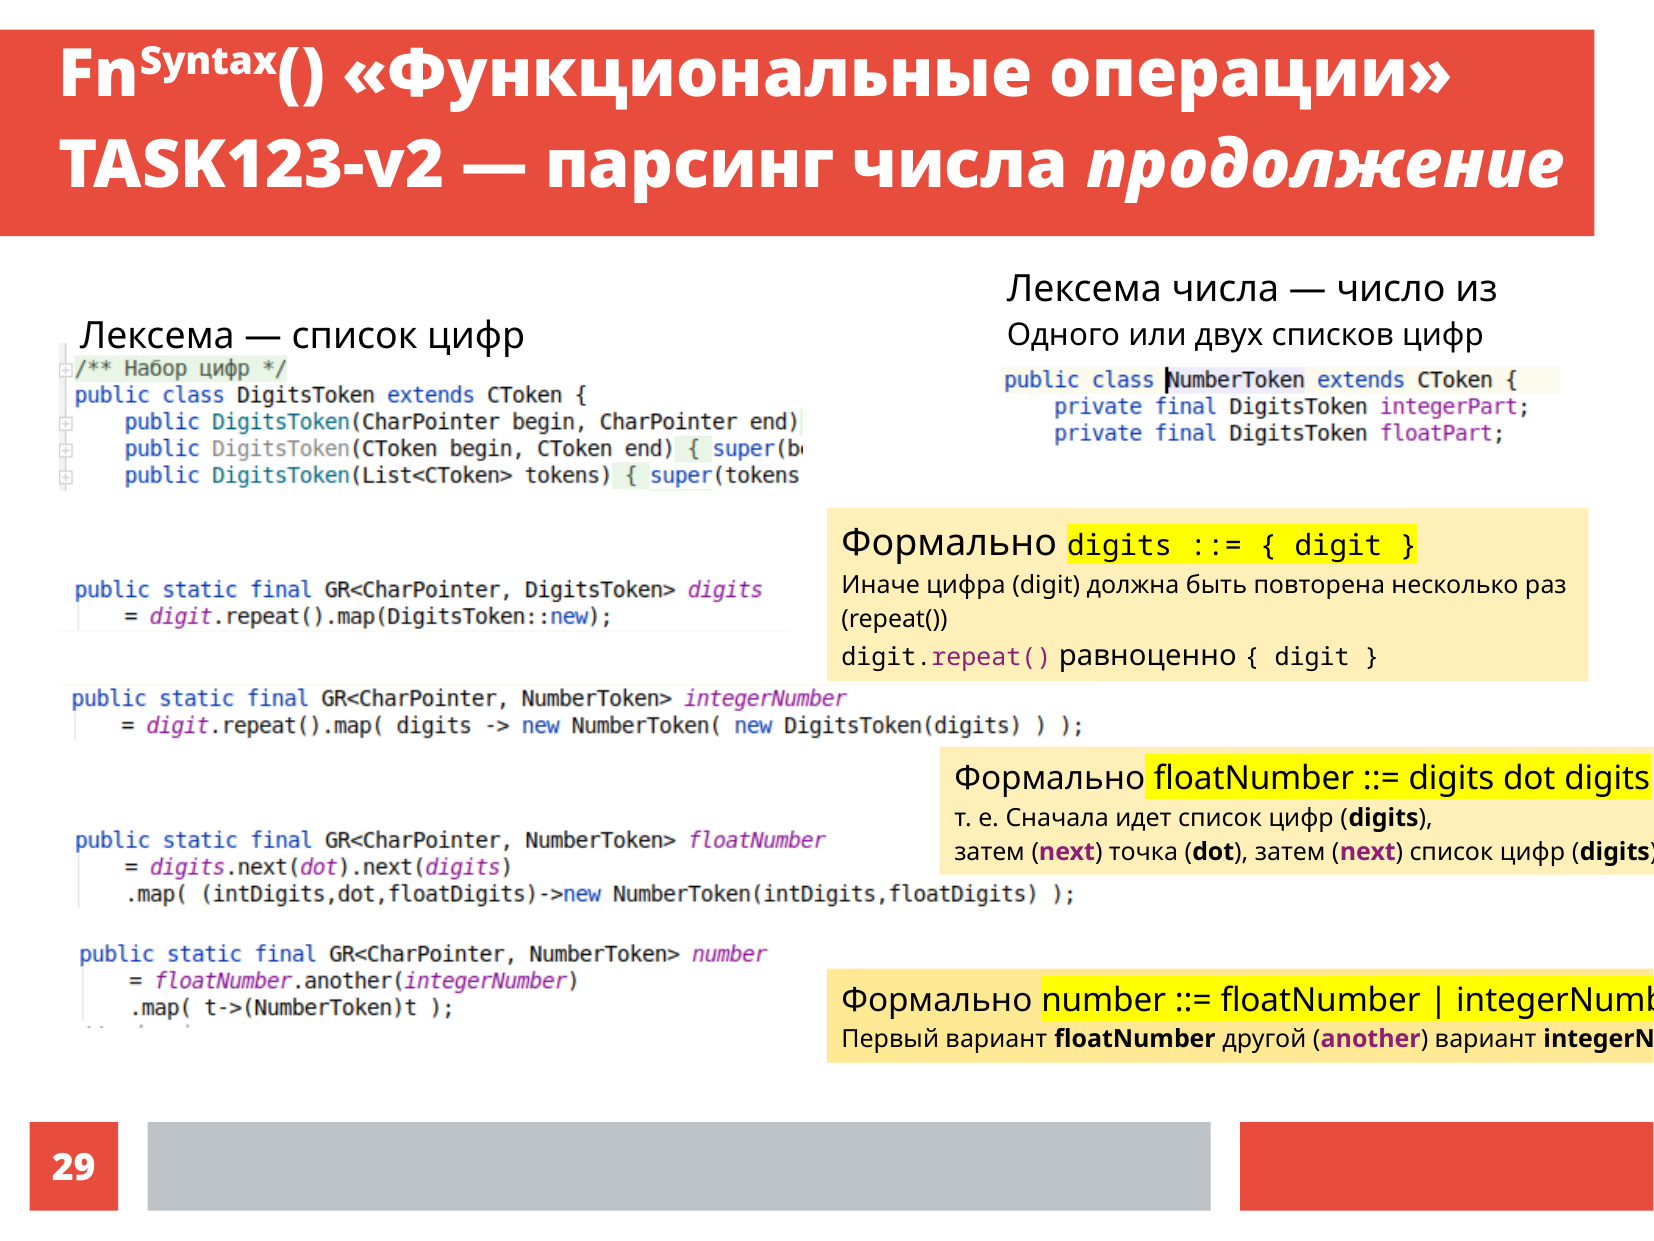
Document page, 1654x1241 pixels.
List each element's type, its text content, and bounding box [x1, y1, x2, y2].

text_box Формально floatNumber ::= digits dot digits т. е. Сначала идет список цифр (digits), затем (next) точка (dot), затем (next) список цифр (digits) [939, 746, 1583, 866]
text_box Формально number ::= floatNumber | integerNumber Первый вариант floatNumber другой (another) вариант integerNumber [826, 968, 1599, 1057]
text_box Лексема числа — число из Одного или двух списков цифр [992, 253, 1461, 356]
title FnSyntax() «Функциональные операции» TASK123-v2 — парсинг числа продолжение [59, 59, 1595, 207]
picture [1001, 361, 1560, 455]
picture [73, 932, 786, 1028]
picture [59, 343, 803, 491]
picture [64, 826, 1084, 916]
picture [59, 574, 788, 632]
text_box Формально digits ::= { digit } Иначе цифра (digit) должна быть повторена несколько раз (repeat()) digit.repeat() равноценно { digit } [826, 507, 1589, 650]
text_box Лексема — список цифр [64, 301, 490, 364]
picture [59, 684, 1097, 743]
